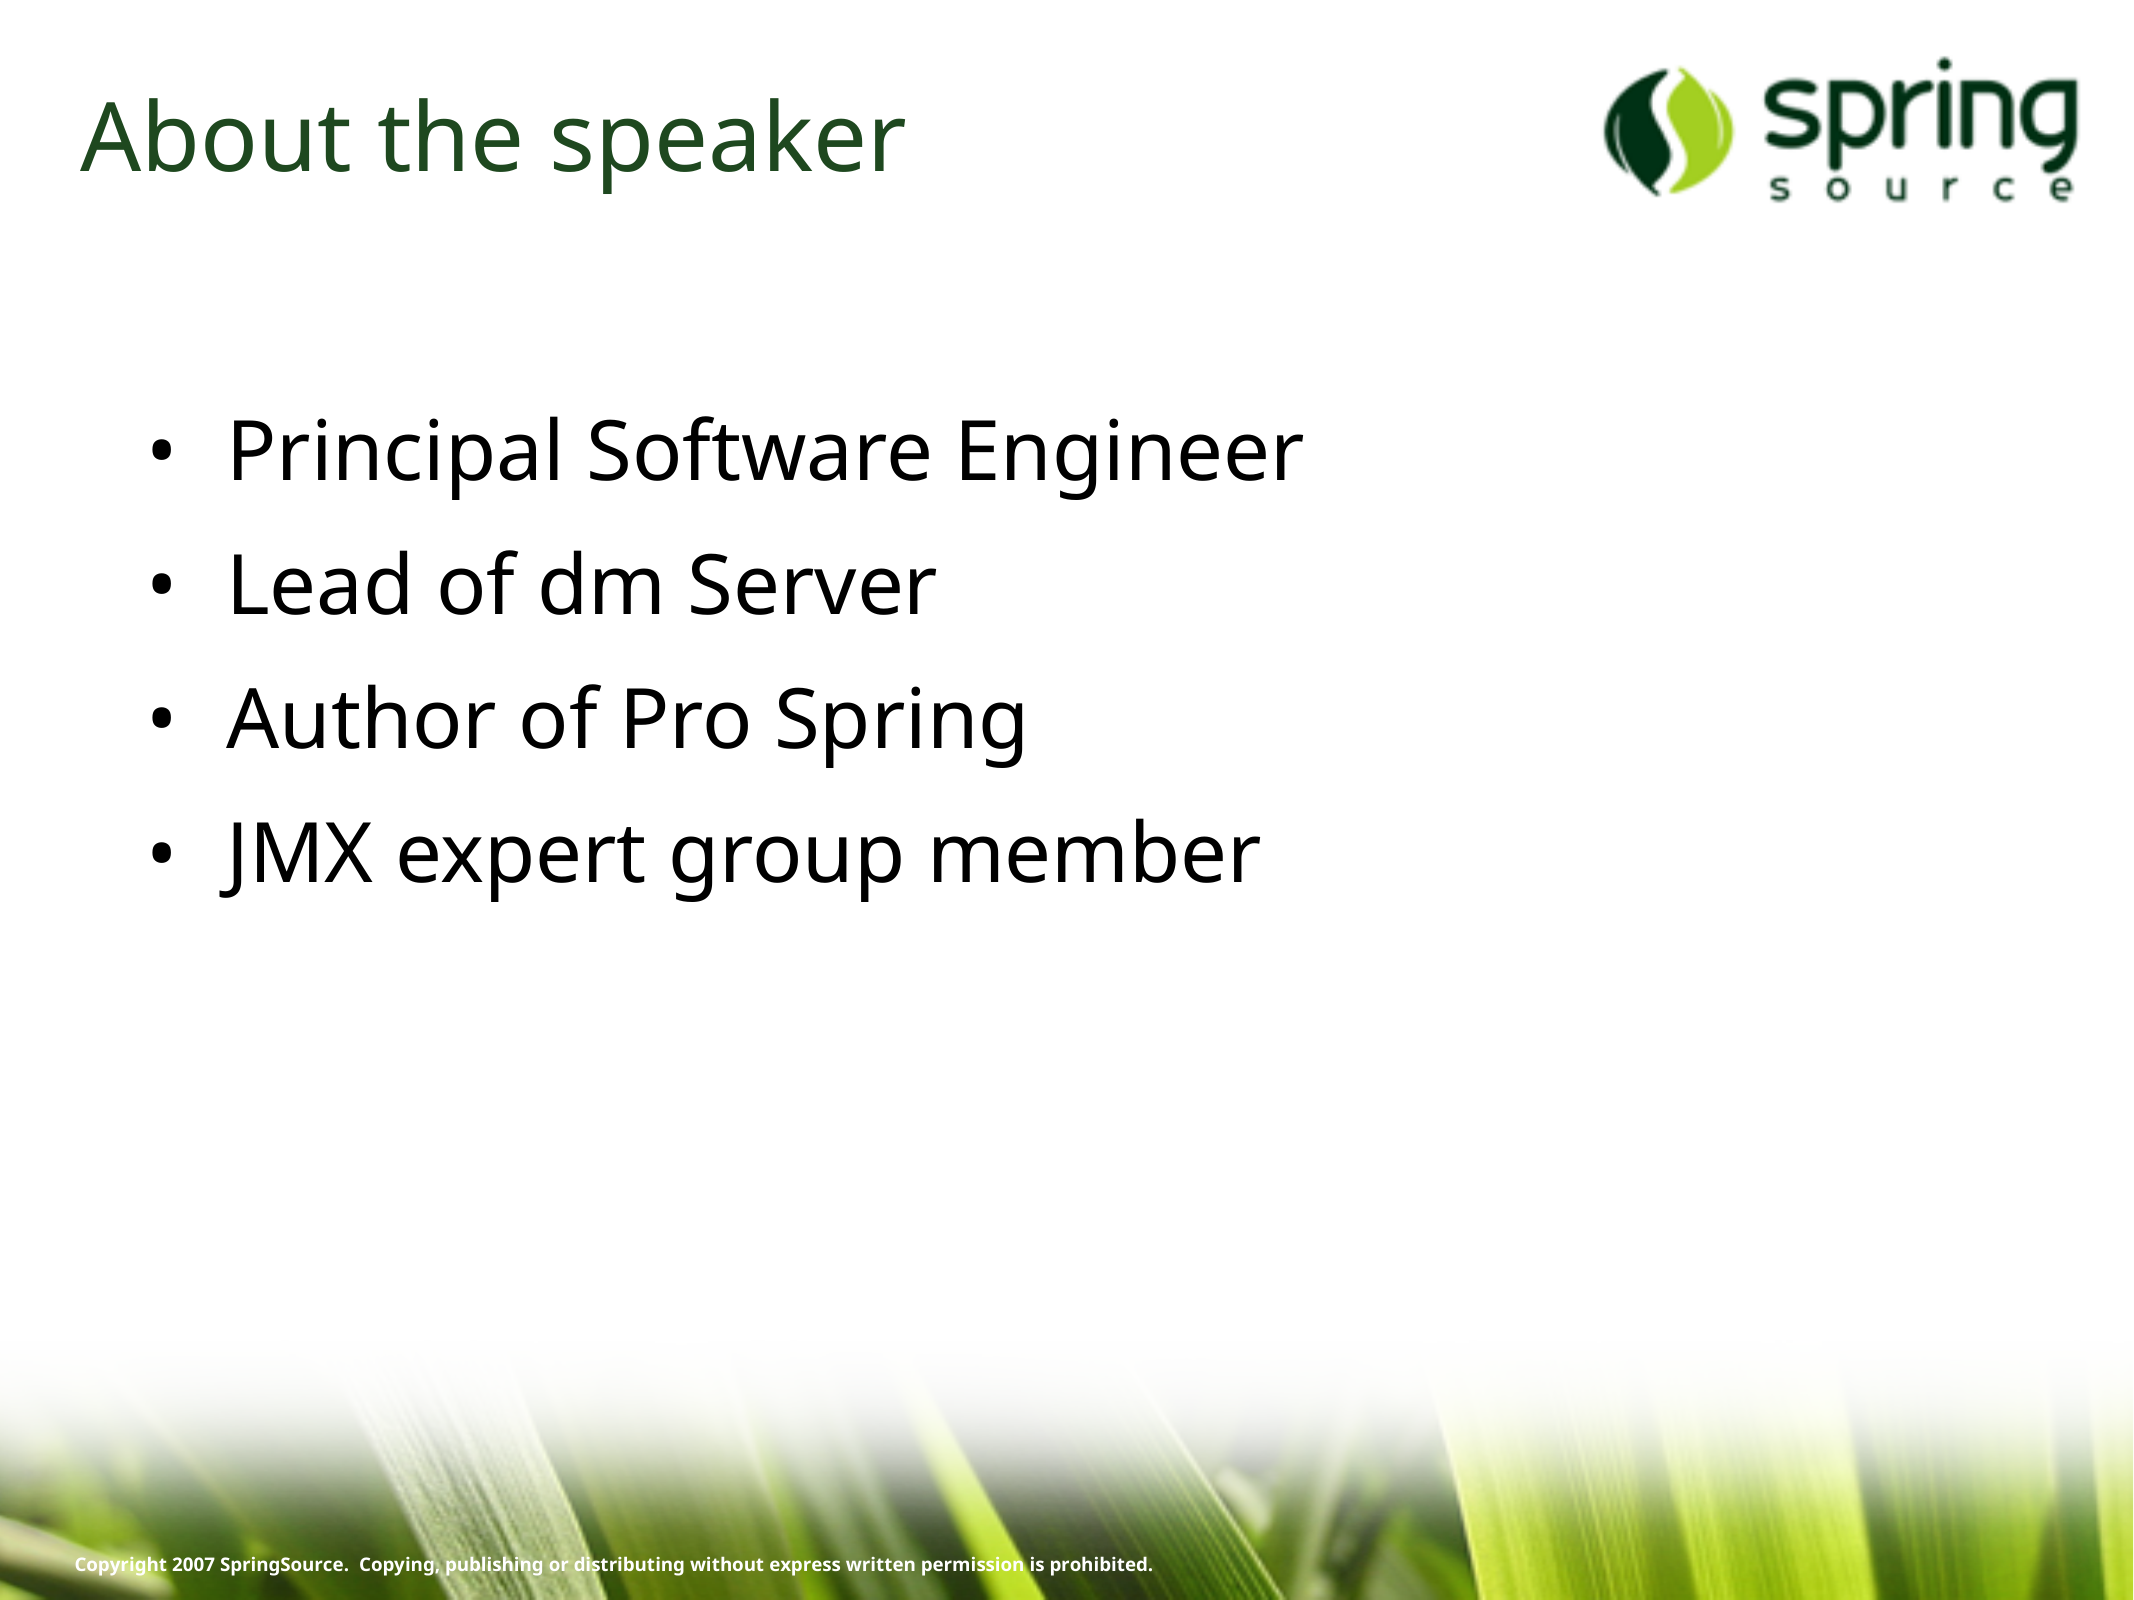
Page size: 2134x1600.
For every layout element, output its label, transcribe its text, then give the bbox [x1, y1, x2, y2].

picture [1555, 46, 2134, 224]
title About the speaker [80, 16, 1548, 253]
list Principal Software Engineer Lead of dm Server Author of Pro Spring JMX expert group member [146, 391, 1982, 1319]
picture [0, 1340, 2134, 1600]
